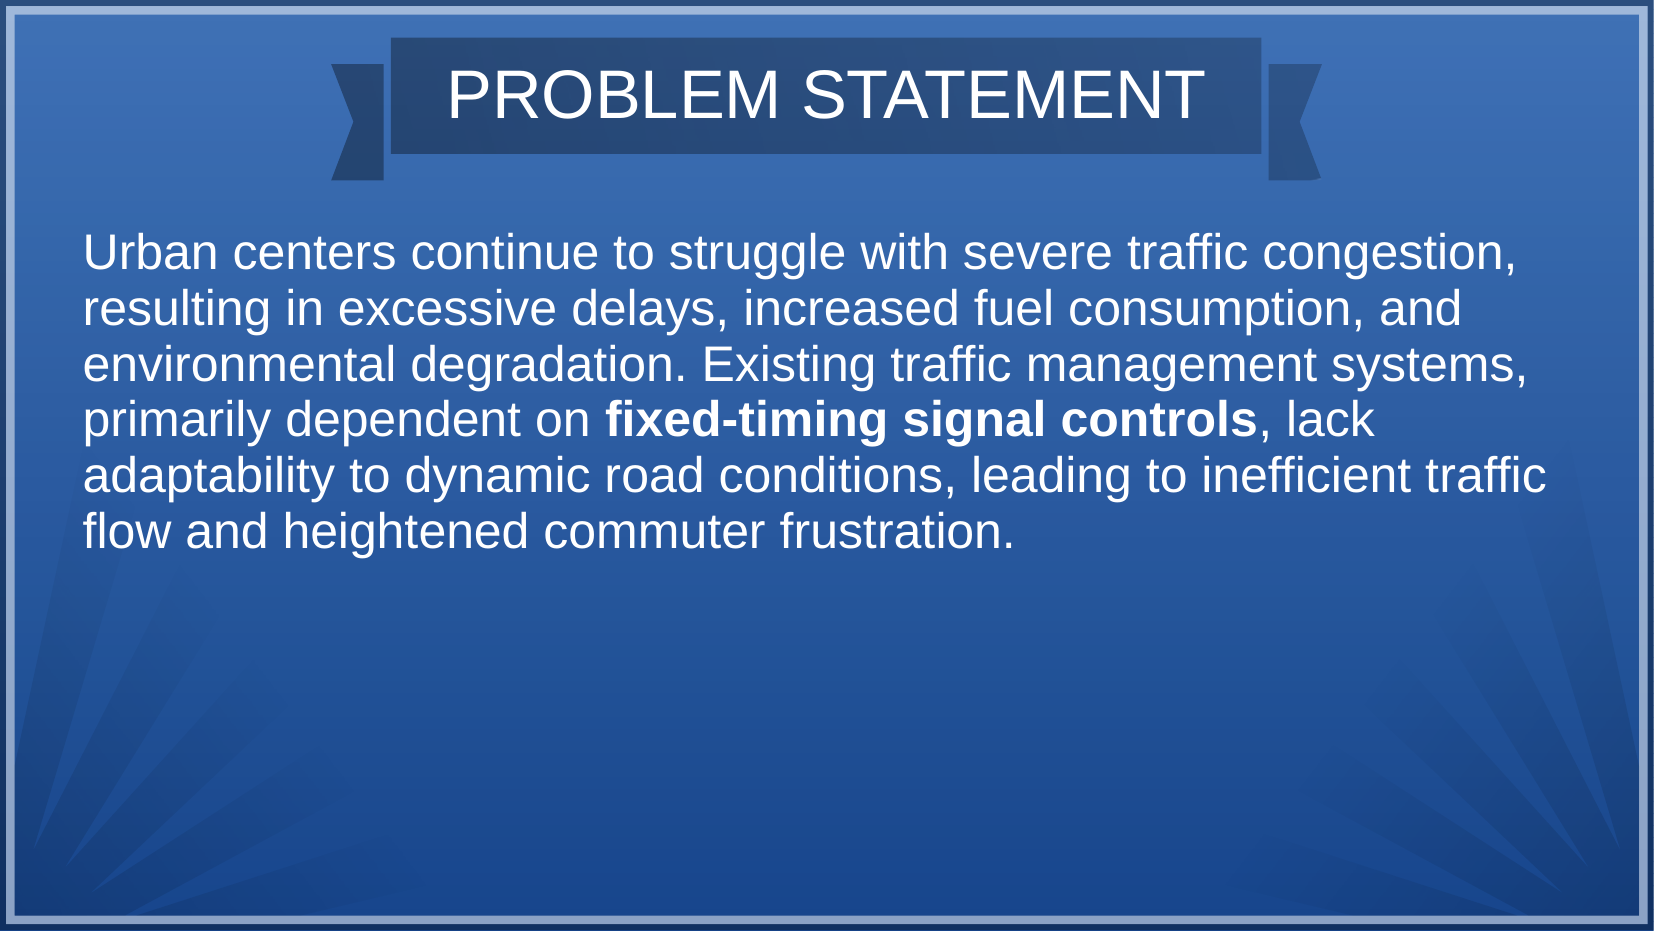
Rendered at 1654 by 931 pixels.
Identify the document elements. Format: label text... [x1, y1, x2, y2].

list Urban centers continue to struggle with severe traffic congestion, resulting in excessive delays, increased fuel consumption, and environmental degradation. Existing traffic management systems, primarily dependent on fixed-timing signal controls, lack adaptability to dynamic road conditions, leading to inefficient traffic flow and heightened commuter frustration. [82, 224, 1571, 848]
title PROBLEM STATEMENT [389, 35, 1264, 154]
